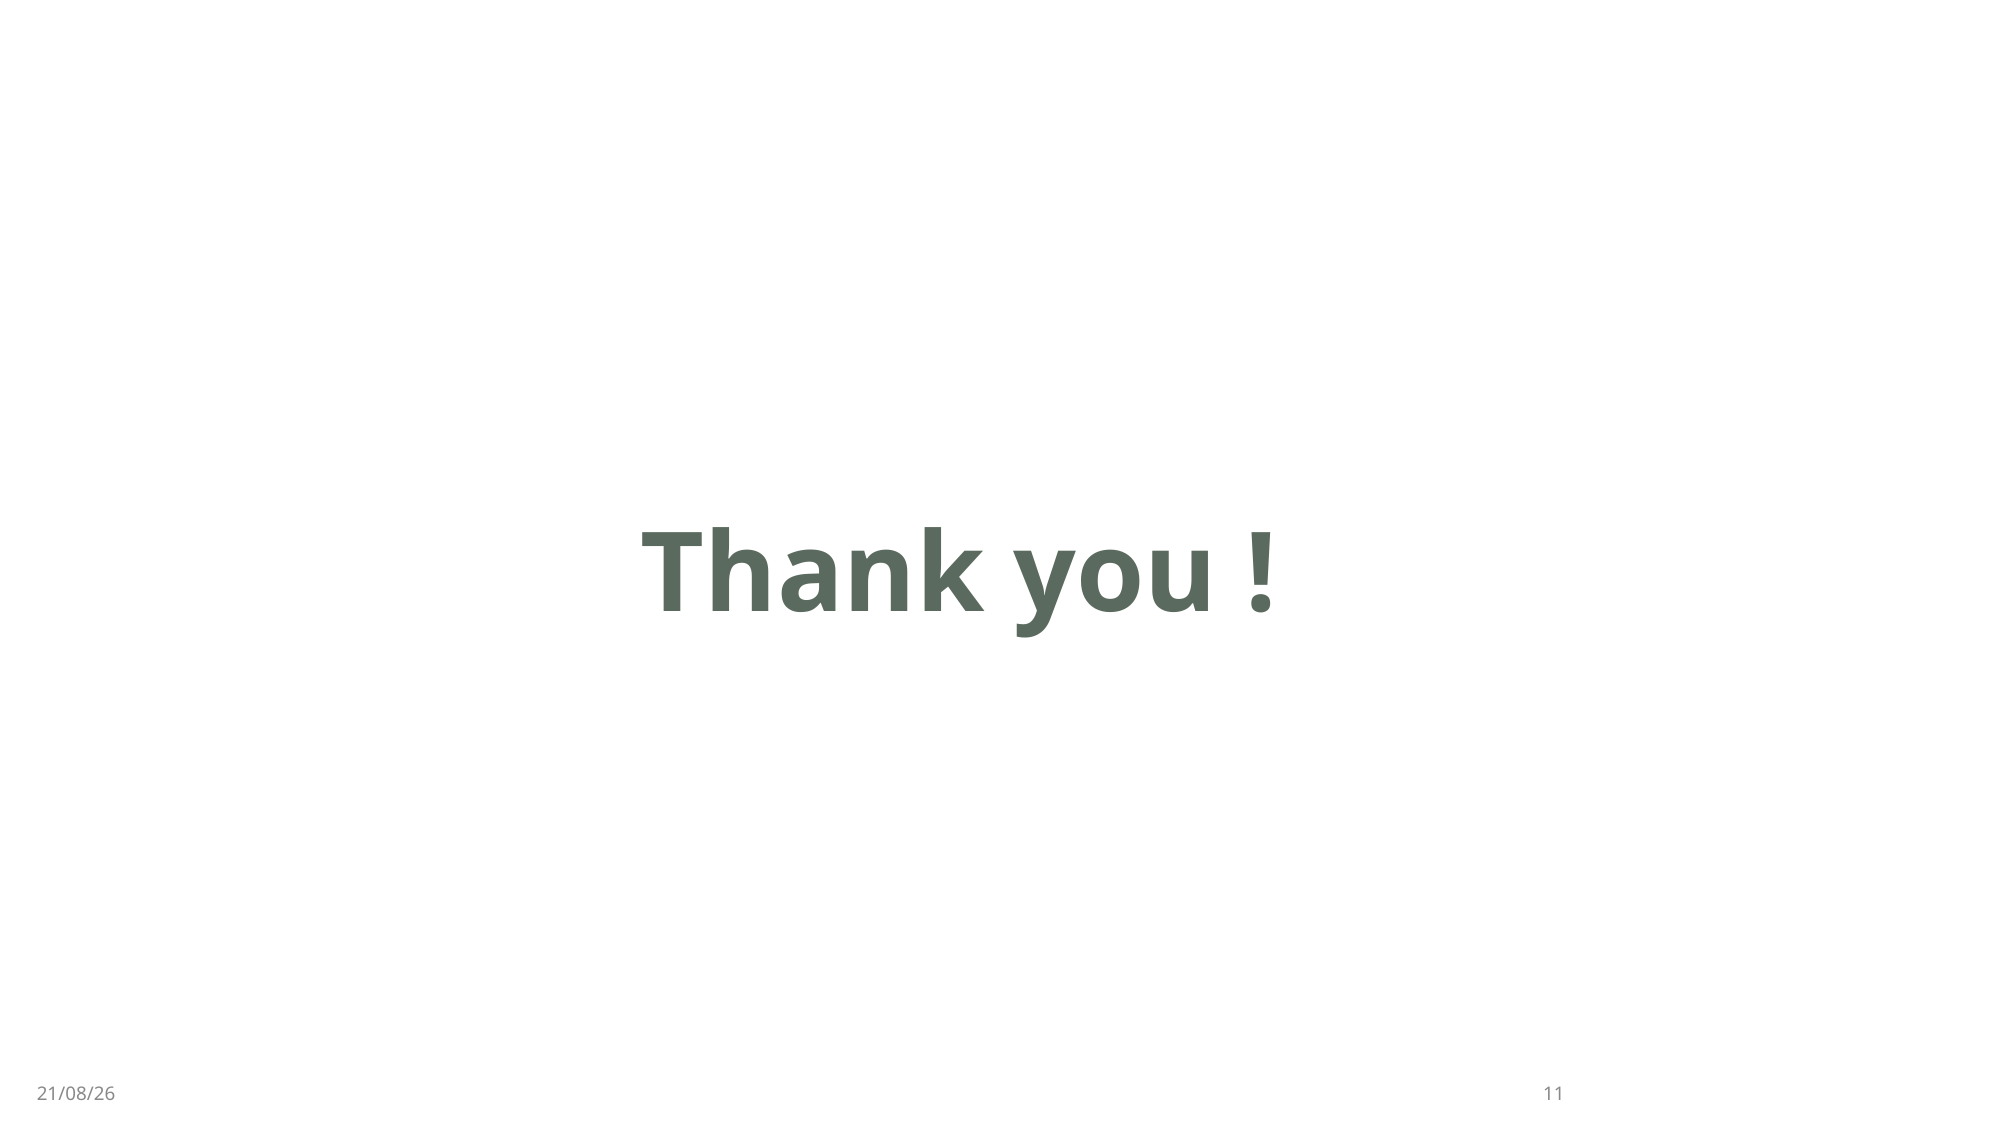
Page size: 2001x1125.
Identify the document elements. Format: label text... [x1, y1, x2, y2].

text_box [1528, 1064, 1979, 1124]
text_box 31/10/2025 [21, 1064, 472, 1124]
text_box Thank you ! [626, 509, 1374, 617]
